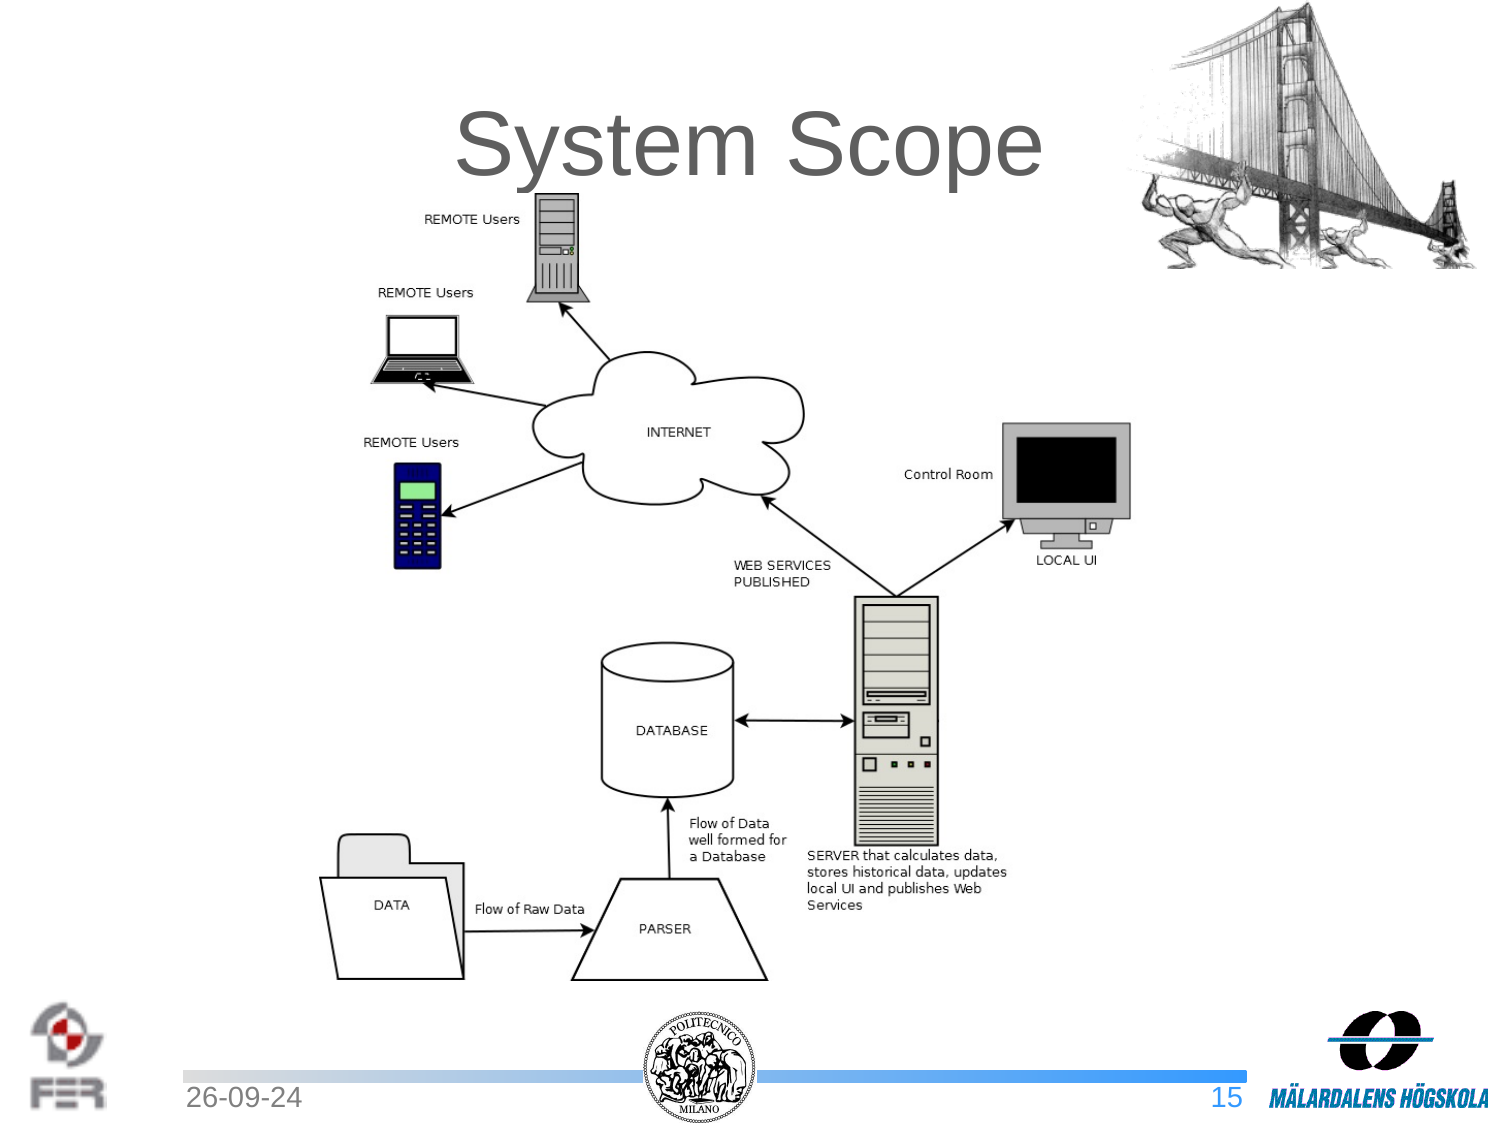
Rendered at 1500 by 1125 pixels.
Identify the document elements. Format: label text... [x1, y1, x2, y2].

picture [319, 0, 1477, 981]
picture [1368, 1093, 1374, 1104]
picture [643, 1011, 757, 1123]
title System Scope [75, 45, 1122, 233]
text_box 13-10-30 [171, 1070, 396, 1114]
picture [1269, 1011, 1488, 1108]
picture [29, 987, 107, 1125]
text_box <numero> [1187, 1070, 1258, 1114]
picture [1435, 1096, 1441, 1104]
picture [1454, 1091, 1459, 1108]
